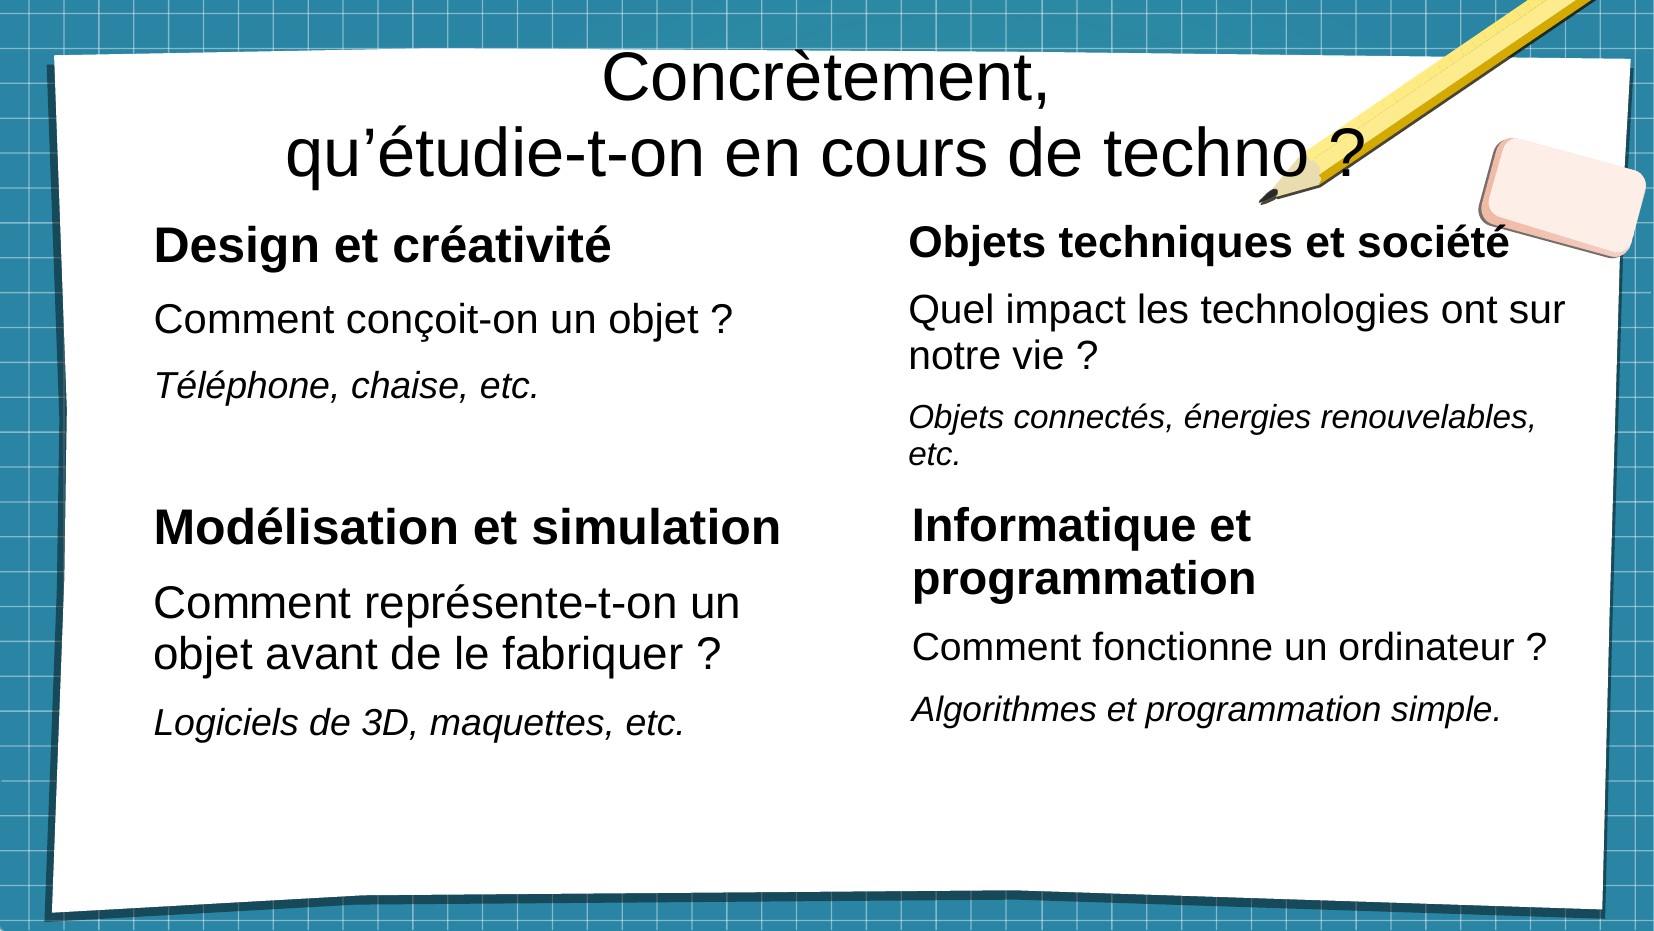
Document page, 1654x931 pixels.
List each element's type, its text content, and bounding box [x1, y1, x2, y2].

list Design et créativité Comment conçoit-on un objet ? Téléphone, chaise, etc. [82, 217, 809, 475]
list Informatique et programmation Comment fonctionne un ordinateur ? Algorithmes et programmation simple. [845, 499, 1572, 757]
list Objets techniques et société Quel impact les technologies ont sur notre vie ? Objets connectés, énergies renouvelables, etc. [845, 217, 1572, 475]
list Modélisation et simulation Comment représente-t-on un objet avant de le fabriquer ? Logiciels de 3D, maquettes, etc. [82, 499, 809, 757]
title Concrètement, qu’étudie-t-on en cours de techno ? [82, 37, 1571, 193]
